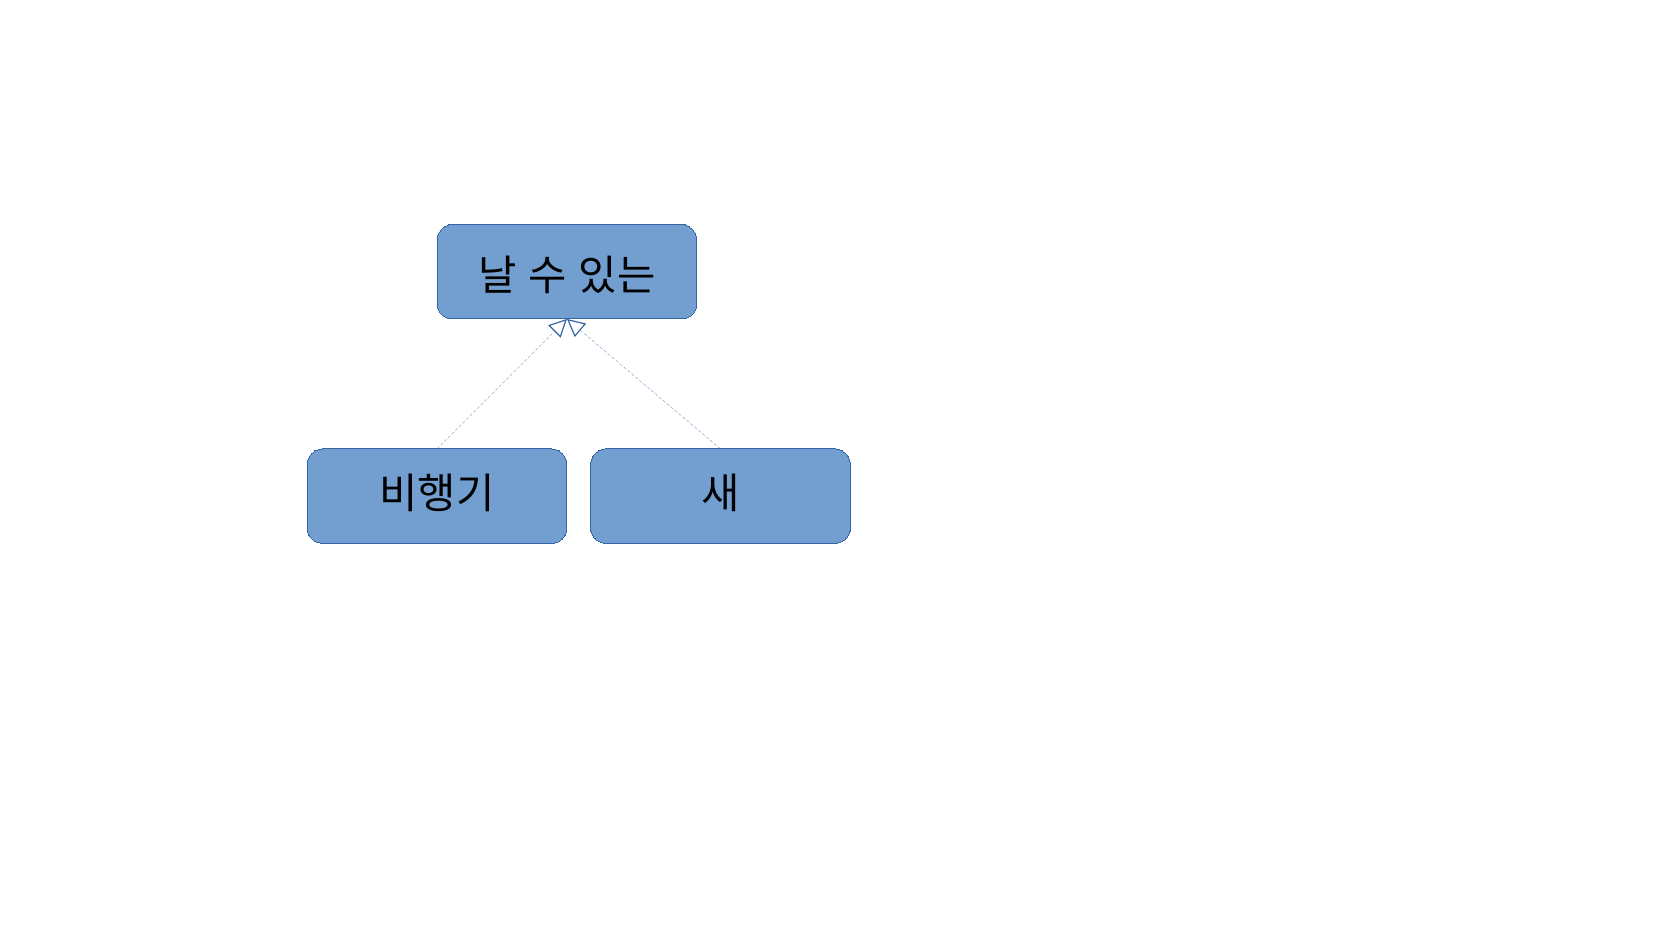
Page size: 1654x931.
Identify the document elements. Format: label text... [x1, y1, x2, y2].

text_box 새 [637, 466, 804, 515]
text_box 날 수 있는 [484, 248, 650, 296]
text_box [437, 224, 697, 319]
text_box 비행기 [354, 466, 520, 515]
text_box [307, 448, 567, 544]
text_box [590, 448, 851, 544]
